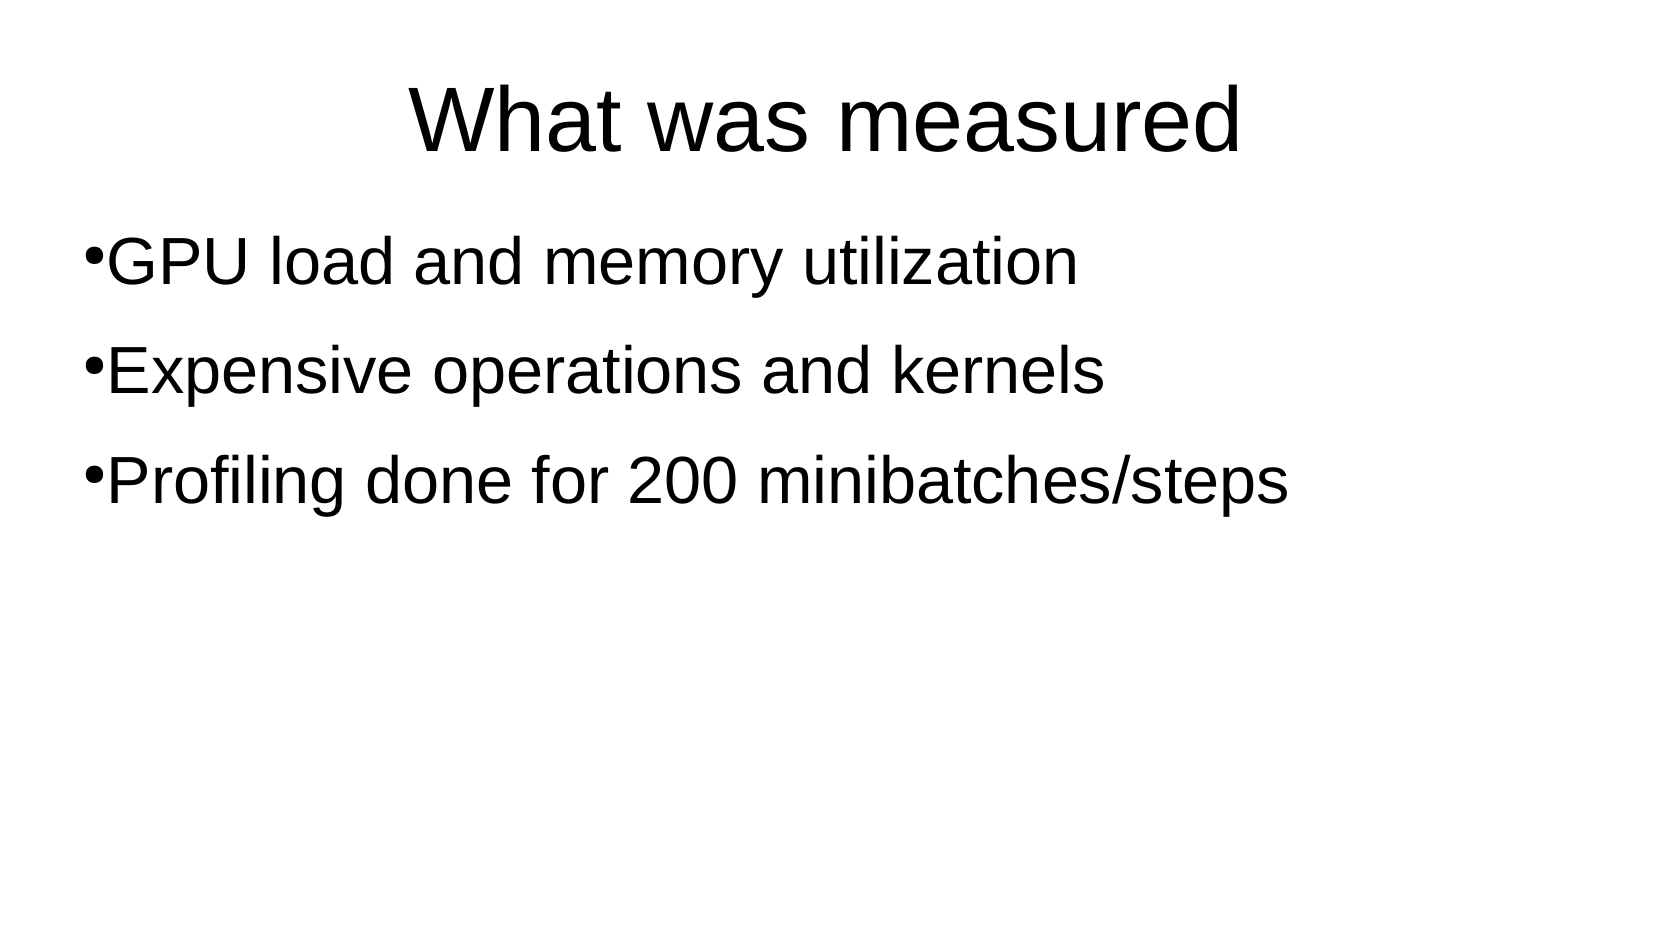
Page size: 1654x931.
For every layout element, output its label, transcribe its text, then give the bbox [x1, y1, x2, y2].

title What was measured [82, 37, 1571, 193]
list GPU load and memory utilization Expensive operations and kernels Profiling done for 200 minibatches/steps [82, 217, 1571, 758]
